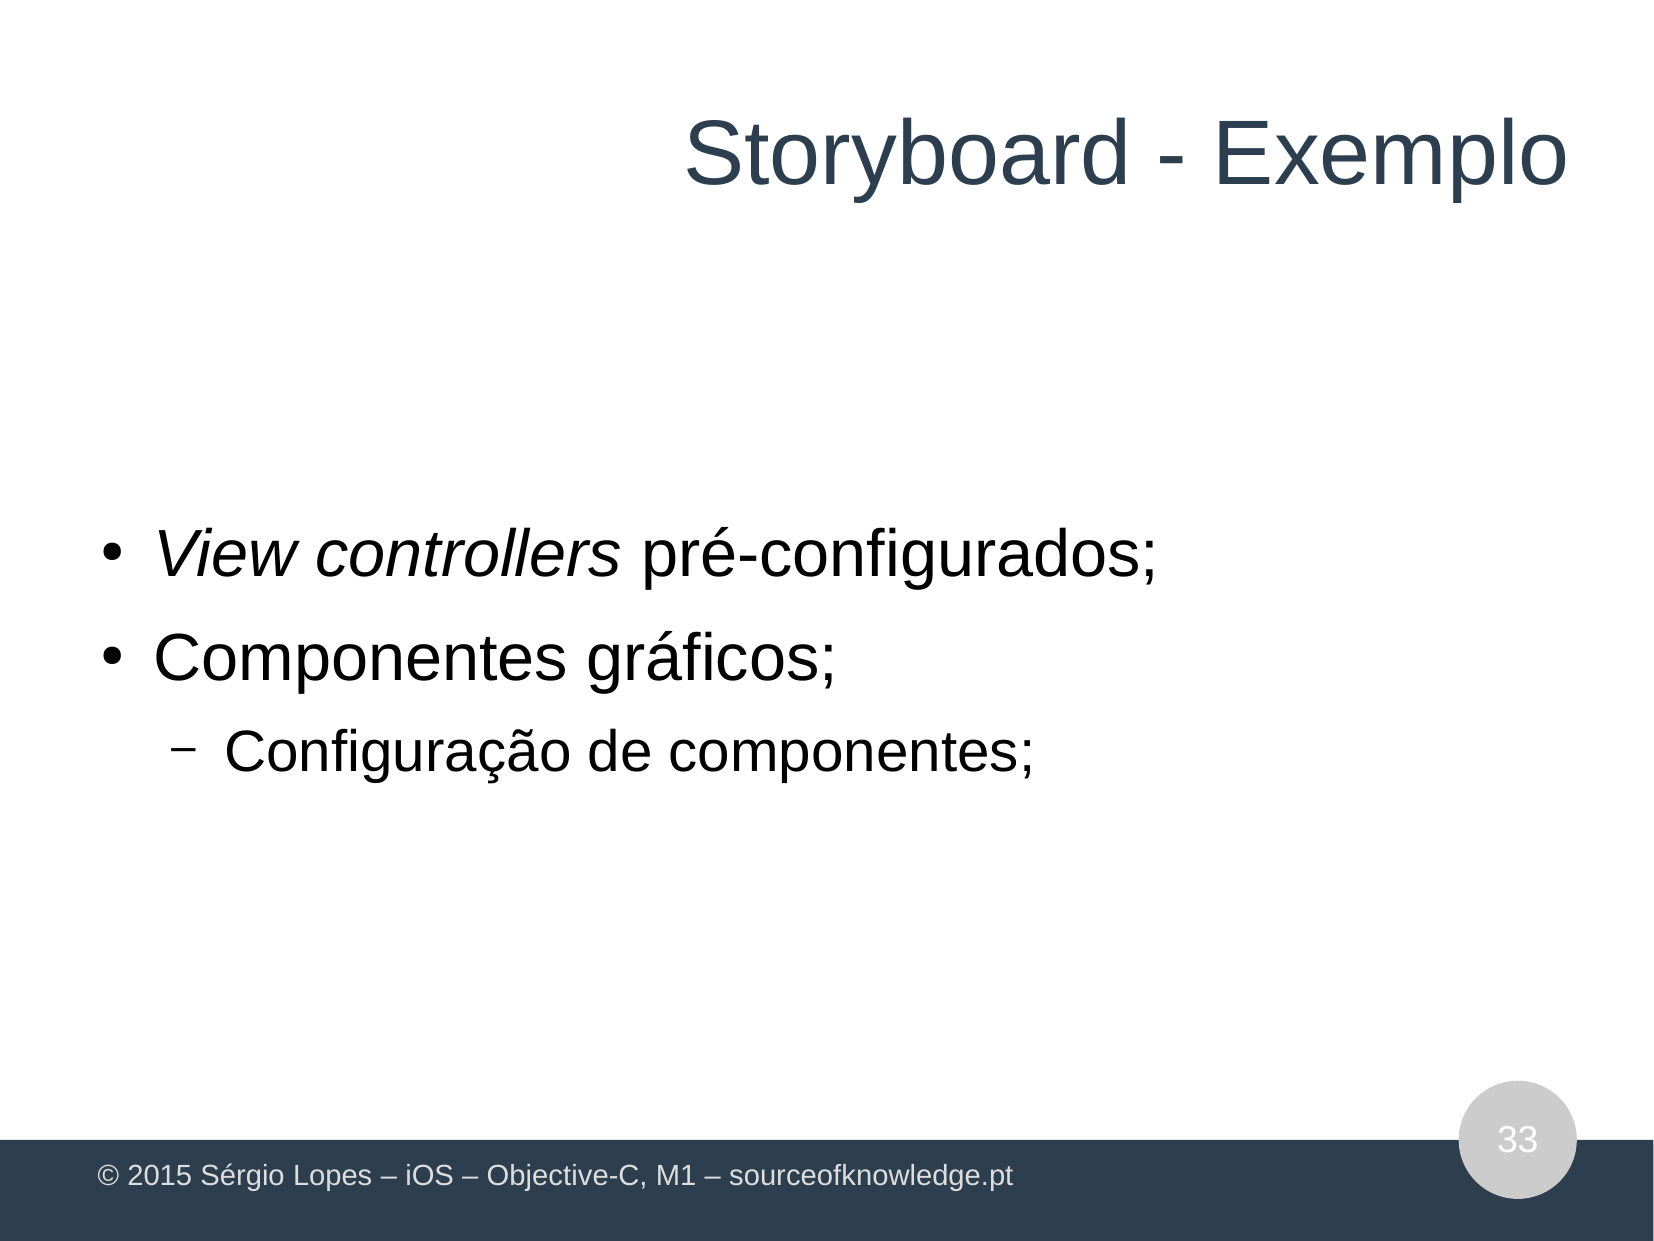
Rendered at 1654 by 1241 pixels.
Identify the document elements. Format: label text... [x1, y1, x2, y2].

text_box [0, 1139, 1654, 1241]
list View controllers pré-configurados; Componentes gráficos; Configuração de componentes; [82, 290, 1571, 1010]
text_box © 2015 Sérgio Lopes – iOS – Objective-C, M1 – sourceofknowledge.pt [82, 1151, 1026, 1199]
title Storyboard - Exemplo [82, 49, 1571, 257]
text_box 33 [1458, 1080, 1577, 1199]
